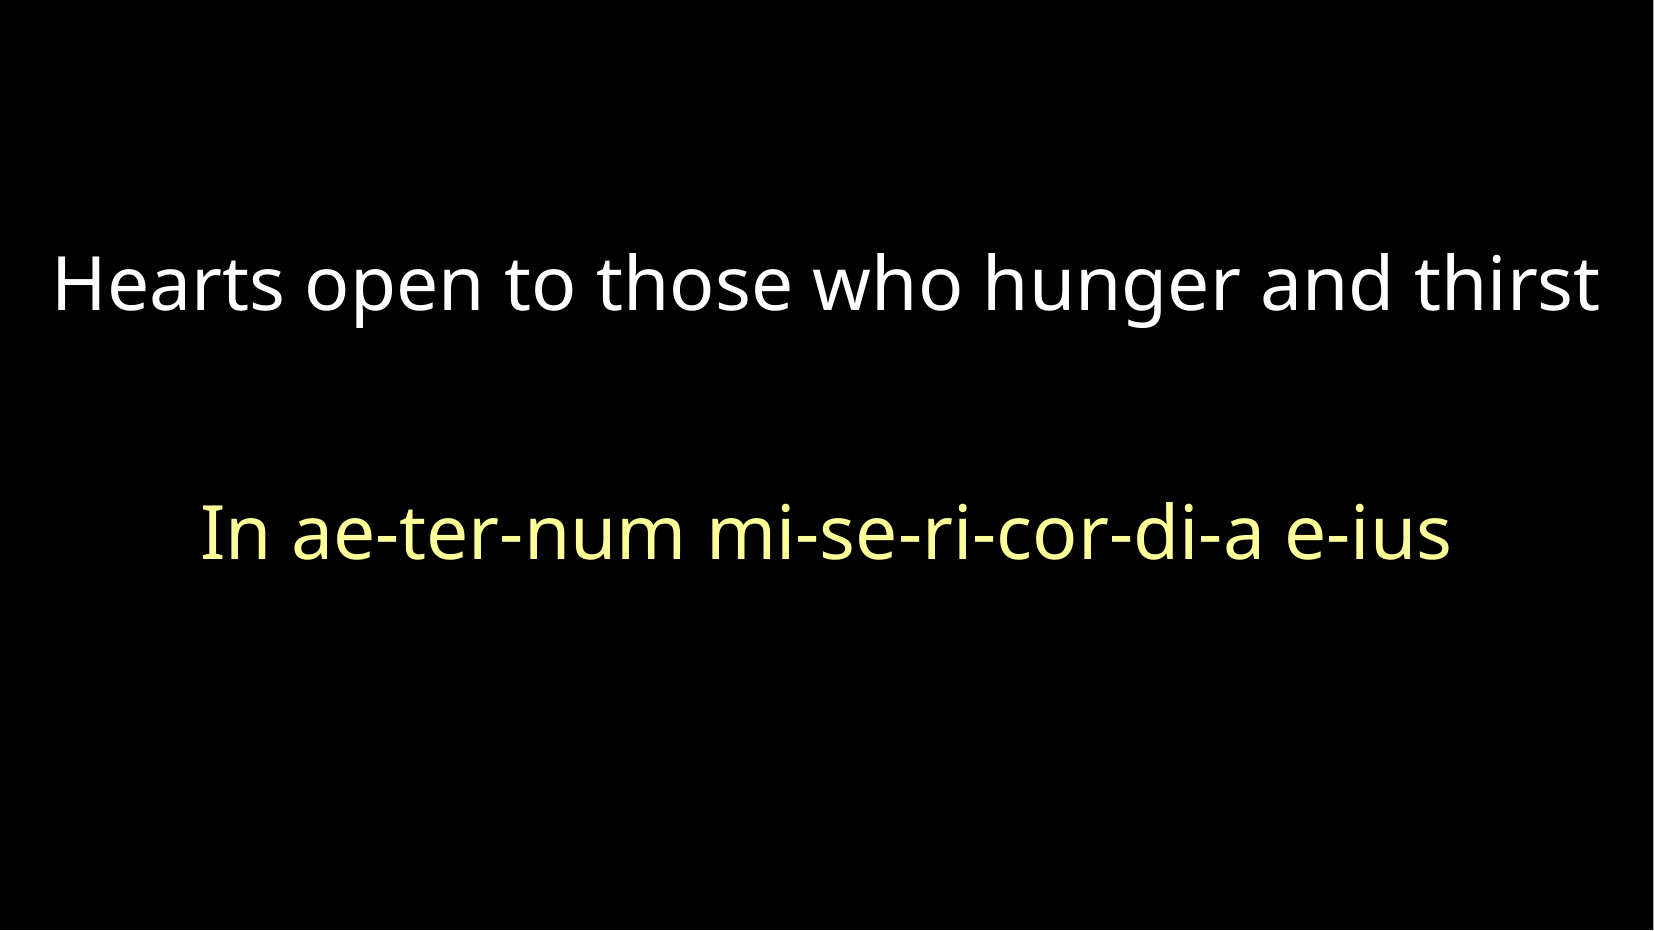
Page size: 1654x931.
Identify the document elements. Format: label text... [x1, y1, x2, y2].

list Hearts open to those who hunger and thirst In ae-ter-num mi-se-ri-cor-di-a e-ius [0, 230, 1654, 922]
